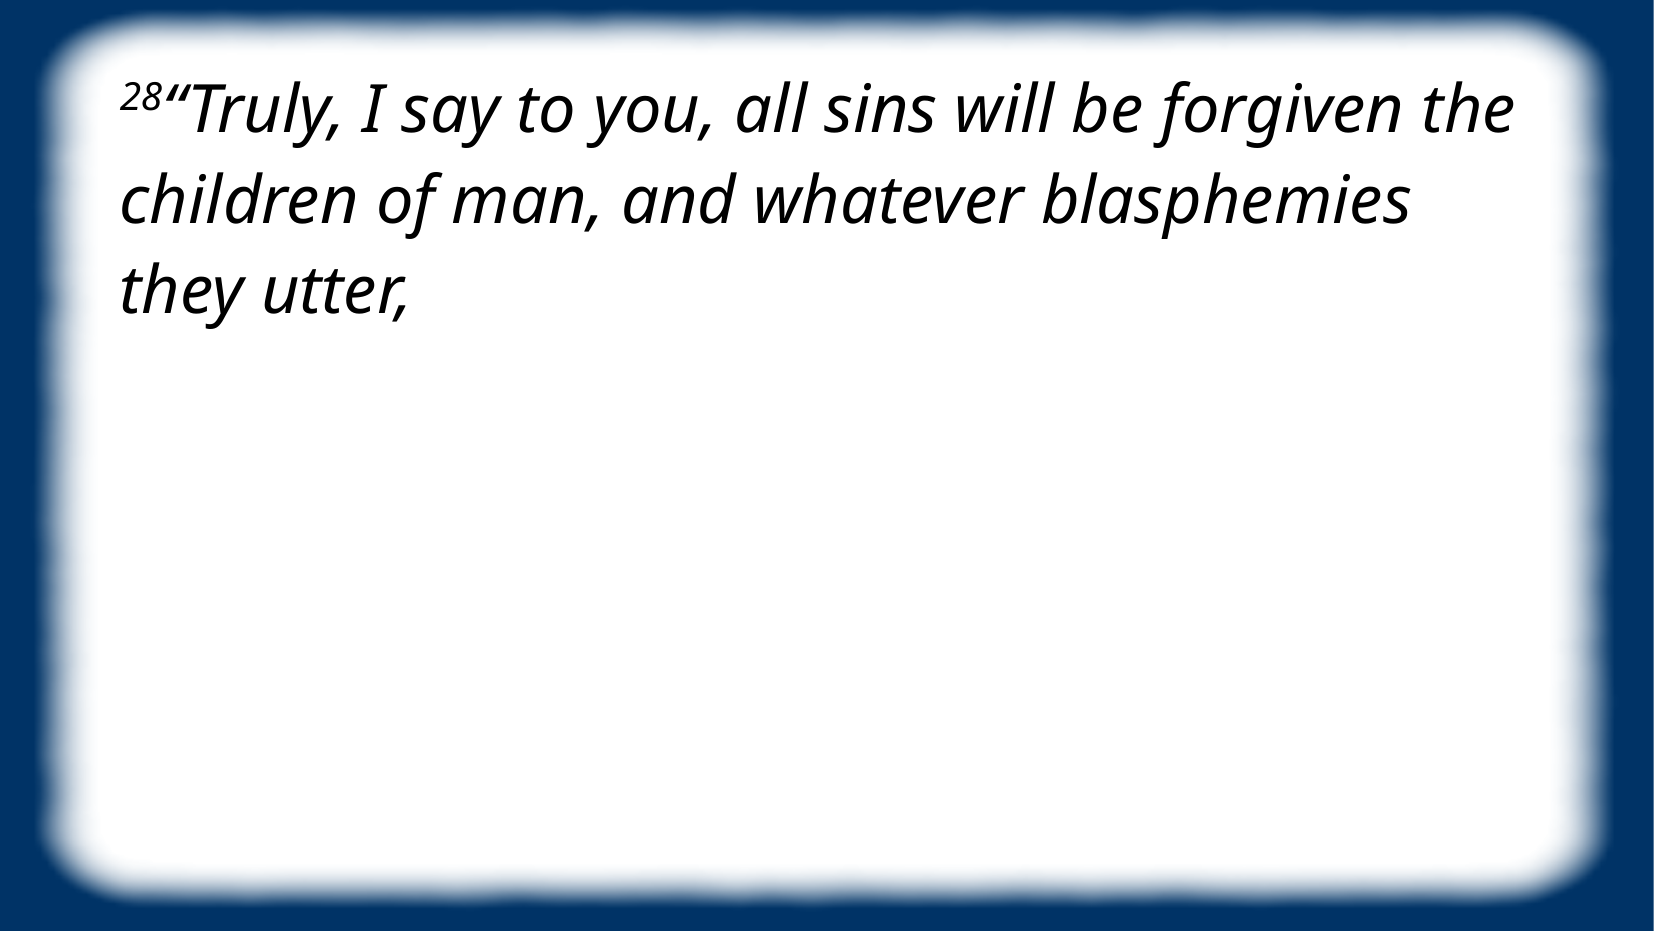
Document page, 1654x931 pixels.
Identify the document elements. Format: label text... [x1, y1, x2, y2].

picture [0, 0, 1654, 931]
text_box 28“Truly, I say to you, all sins will be forgiven the children of man, and whatever blasphemies they utter, [105, 53, 1546, 691]
